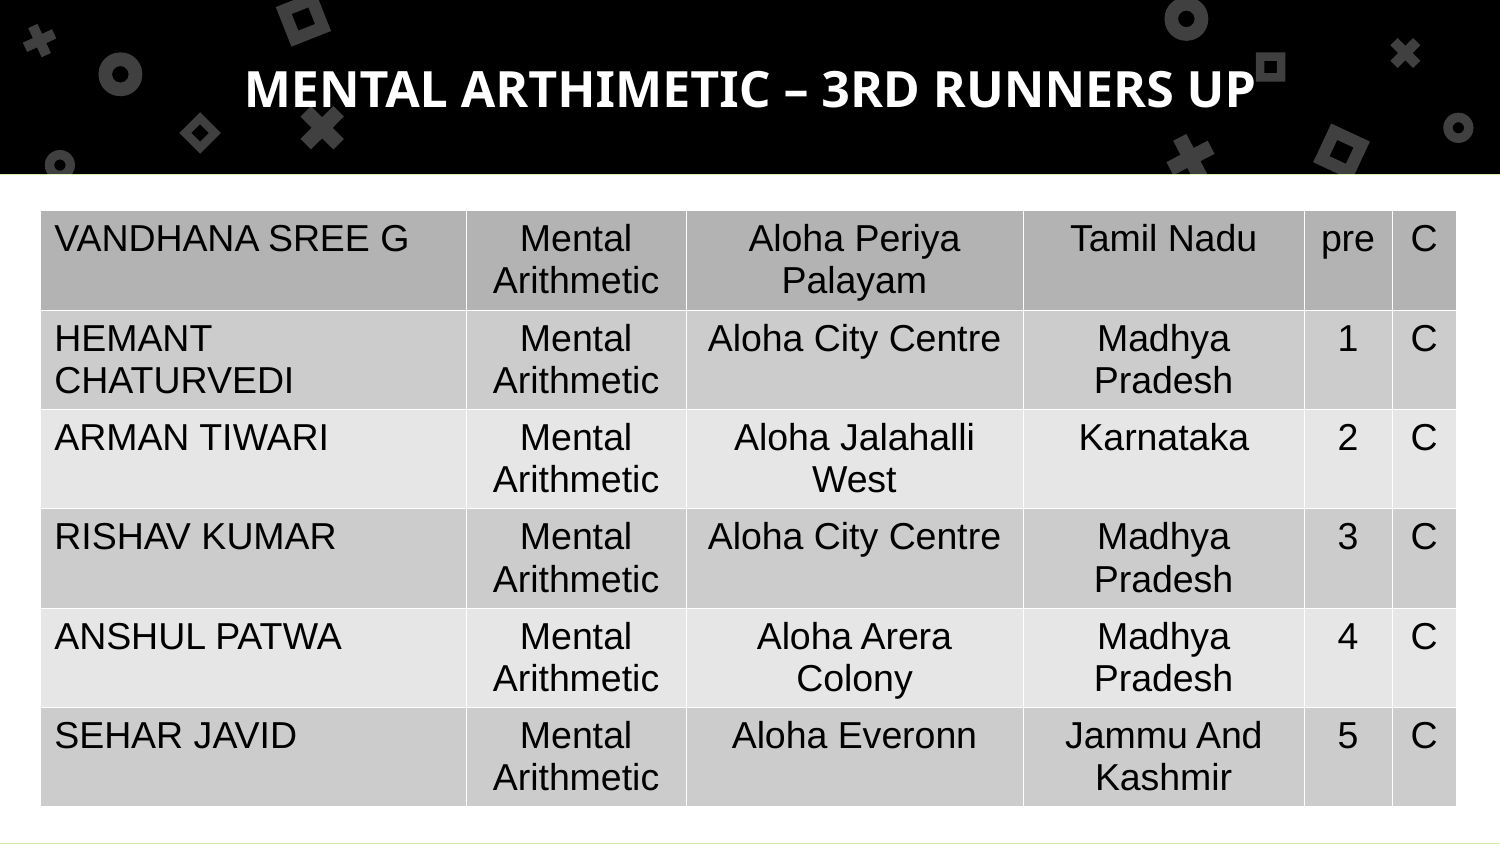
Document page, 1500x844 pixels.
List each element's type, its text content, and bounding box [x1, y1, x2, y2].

table_cell Aloha City Centre [687, 509, 1023, 608]
table_cell RISHAV KUMAR [41, 509, 466, 608]
table_cell C [1393, 410, 1456, 508]
table_cell Aloha Everonn [687, 708, 1023, 806]
table_header C [1393, 211, 1456, 310]
table_cell 3 [1305, 509, 1392, 608]
table_cell Aloha Arera Colony [687, 609, 1023, 707]
table_cell C [1393, 509, 1456, 608]
table_cell 1 [1305, 311, 1392, 409]
table_cell Madhya Pradesh [1024, 609, 1304, 707]
table_cell Mental Arithmetic [467, 609, 686, 707]
table_header VANDHANA SREE G [41, 211, 466, 310]
table_cell ANSHUL PATWA [41, 609, 466, 707]
table_cell C [1393, 311, 1456, 409]
table_cell 5 [1305, 708, 1392, 806]
table_cell 2 [1305, 410, 1392, 508]
table_cell Jammu And Kashmir [1024, 708, 1304, 806]
table_cell C [1393, 708, 1456, 806]
table_header pre [1305, 211, 1392, 310]
table_cell Aloha City Centre [687, 311, 1023, 409]
table_cell 4 [1305, 609, 1392, 707]
table_cell Mental Arithmetic [467, 311, 686, 409]
text_box MENTAL ARTHIMETIC – 3RD RUNNERS UP [75, 0, 1425, 175]
table_cell HEMANT CHATURVEDI [41, 311, 466, 409]
table_cell Mental Arithmetic [467, 708, 686, 806]
table_cell Madhya Pradesh [1024, 509, 1304, 608]
table_cell ARMAN TIWARI [41, 410, 466, 508]
table_header Aloha Periya Palayam [687, 211, 1023, 310]
table_cell C [1393, 609, 1456, 707]
table_cell Madhya Pradesh [1024, 311, 1304, 409]
table_cell SEHAR JAVID [41, 708, 466, 806]
table_cell Karnataka [1024, 410, 1304, 508]
table_cell Mental Arithmetic [467, 410, 686, 508]
table_header Mental Arithmetic [467, 211, 686, 310]
table_header Tamil Nadu [1024, 211, 1304, 310]
table_cell Mental Arithmetic [467, 509, 686, 608]
table_cell Aloha Jalahalli West [687, 410, 1023, 508]
